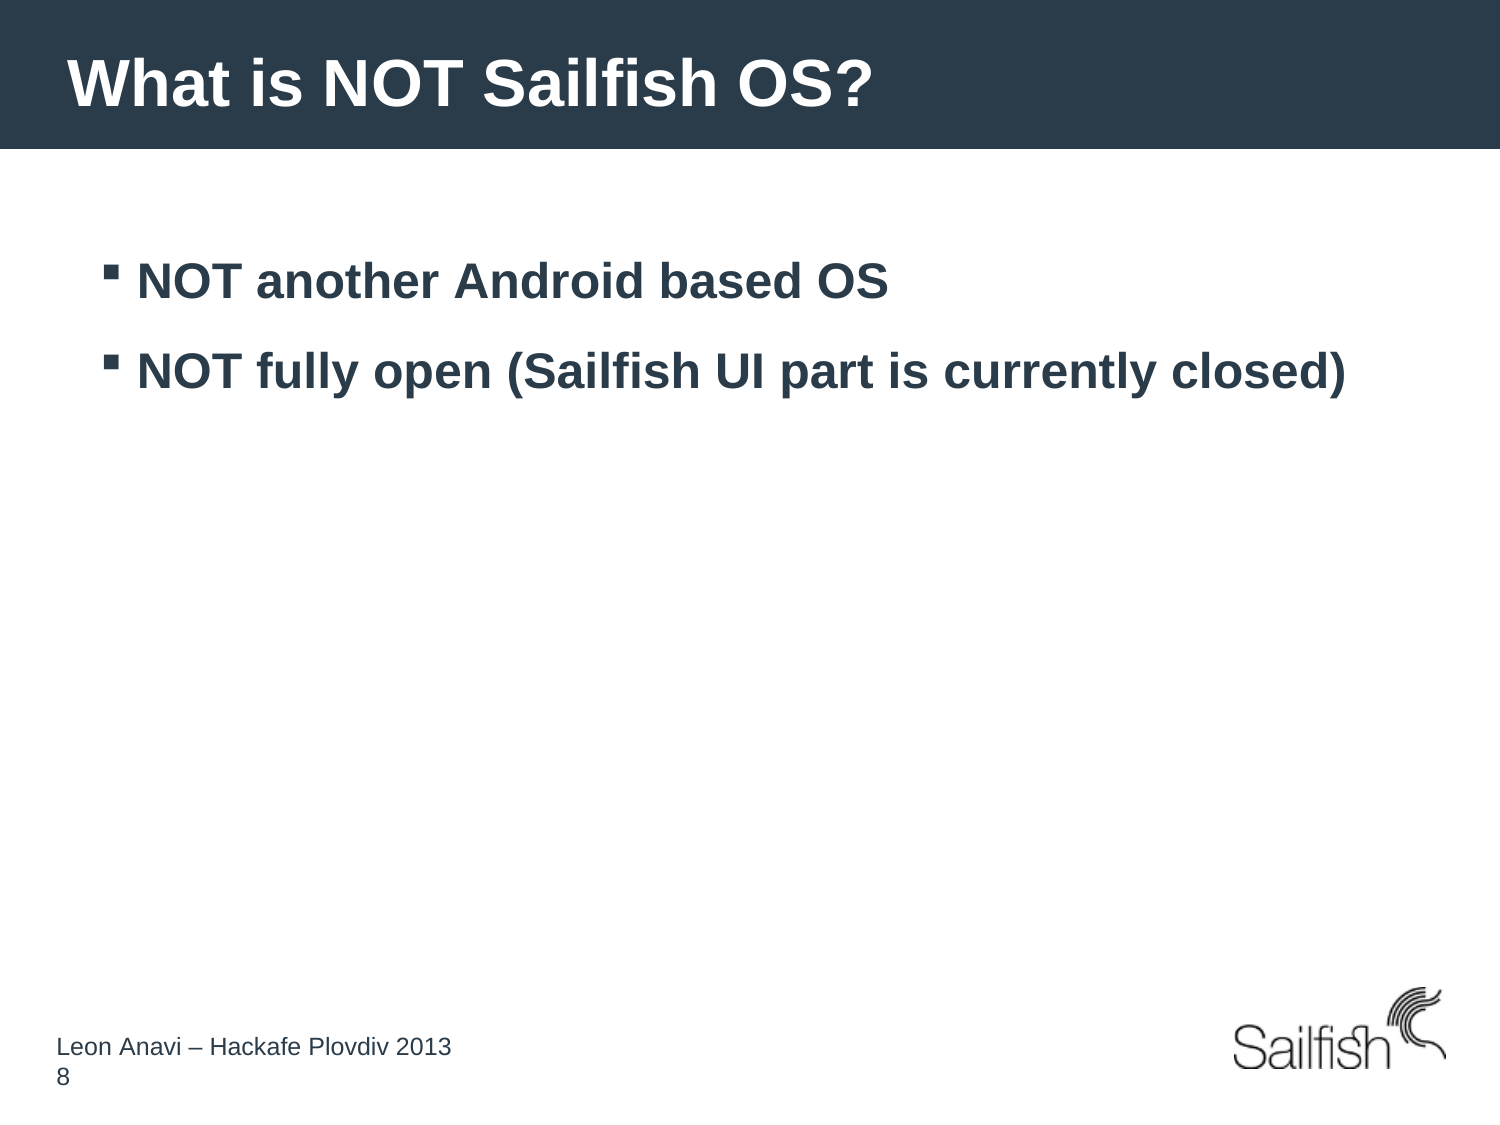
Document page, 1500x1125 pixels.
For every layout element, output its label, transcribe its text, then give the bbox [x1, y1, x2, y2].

picture [1234, 987, 1446, 1069]
text_box What is NOT Sailfish OS? [53, 32, 1466, 173]
text_box NOT another Android based OS NOT fully open (Sailfish UI part is currently closed) [85, 211, 1471, 557]
